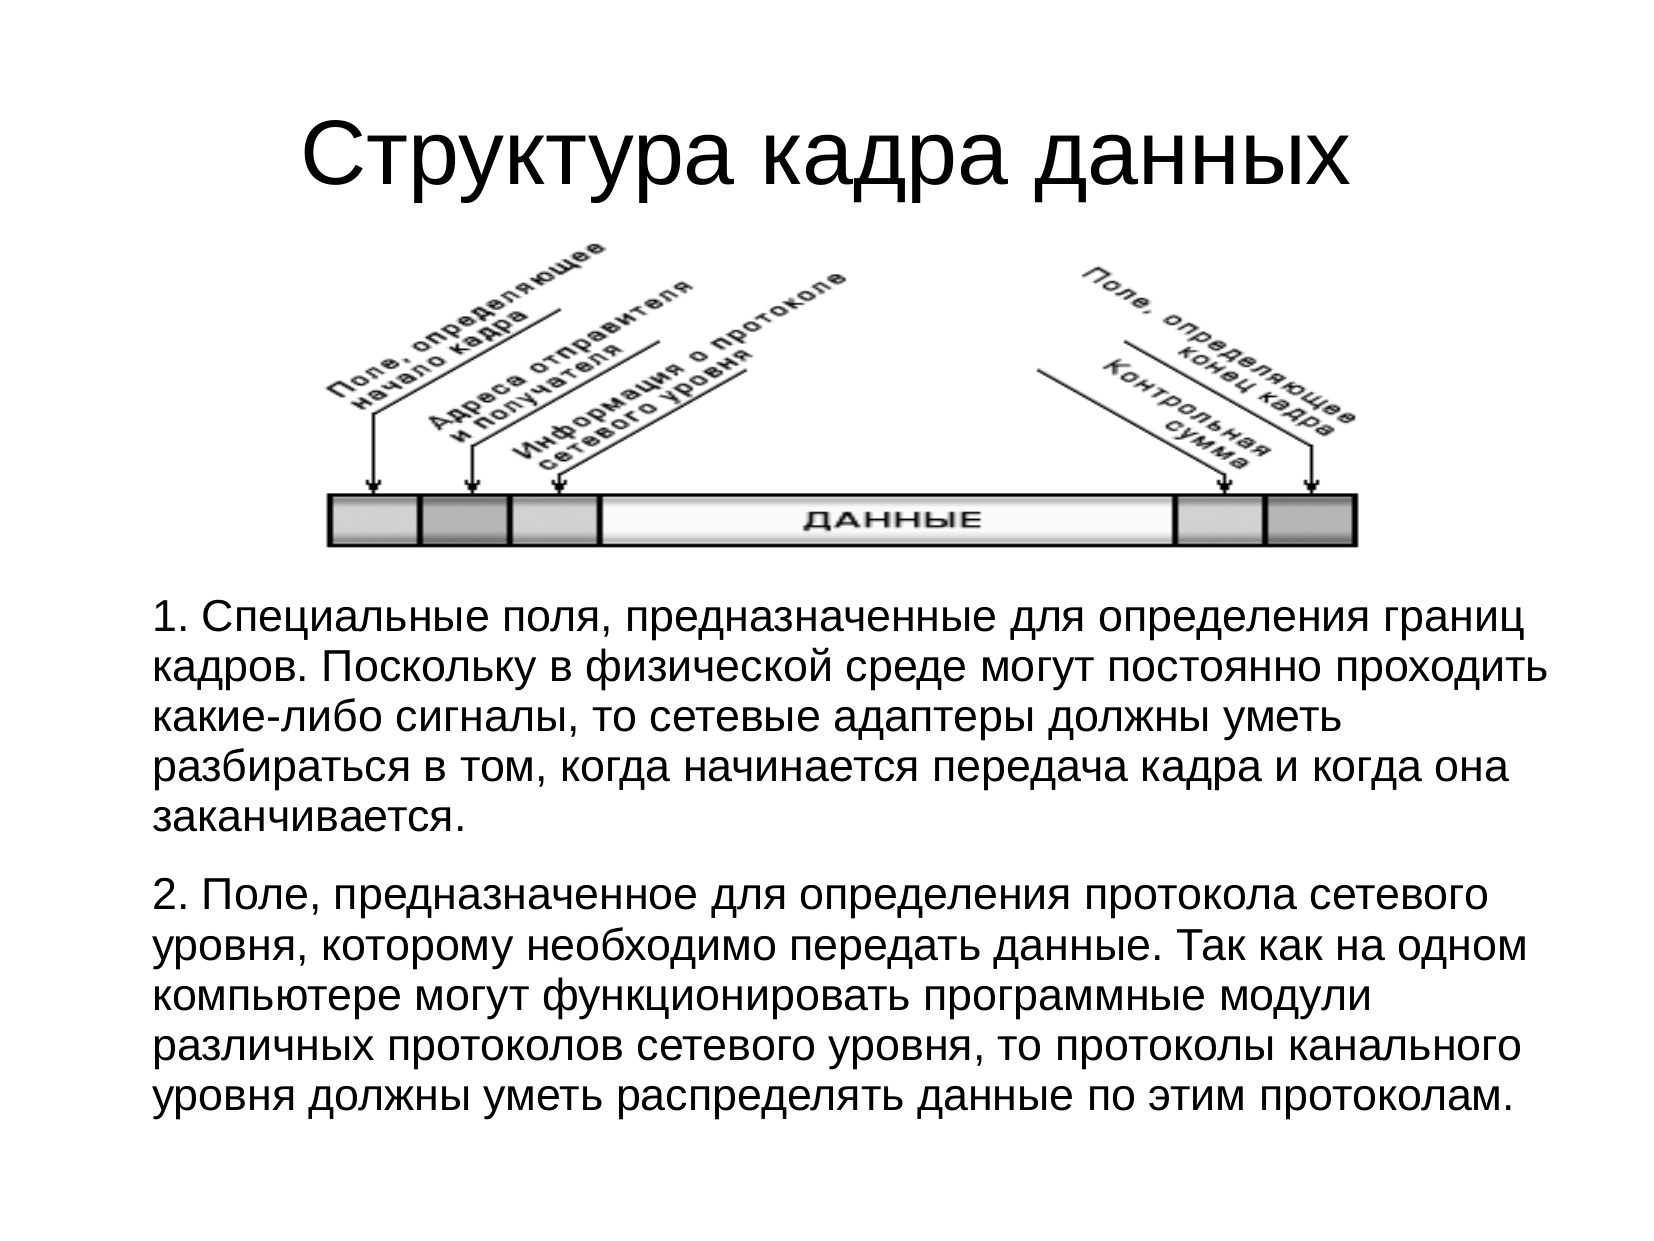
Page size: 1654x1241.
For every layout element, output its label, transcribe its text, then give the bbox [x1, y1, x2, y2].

picture [307, 236, 1371, 556]
title Структура кадра данных [82, 49, 1571, 257]
list 1. Специальные поля, предназначенные для определения границ кадров. Поскольку в физической среде могут постоянно проходить какие-либо сигналы, то сетевые адаптеры должны уметь разбираться в том, когда начинается передача кадра и когда она заканчивается. 2. Поле, предназначенное для определения протокола сетевого уровня, которому необходимо передать данные. Так как на одном компьютере могут функционировать программные модули различных протоколов сетевого уровня, то протоколы канального уровня должны уметь распределять данные по этим протоколам. [82, 590, 1571, 1123]
